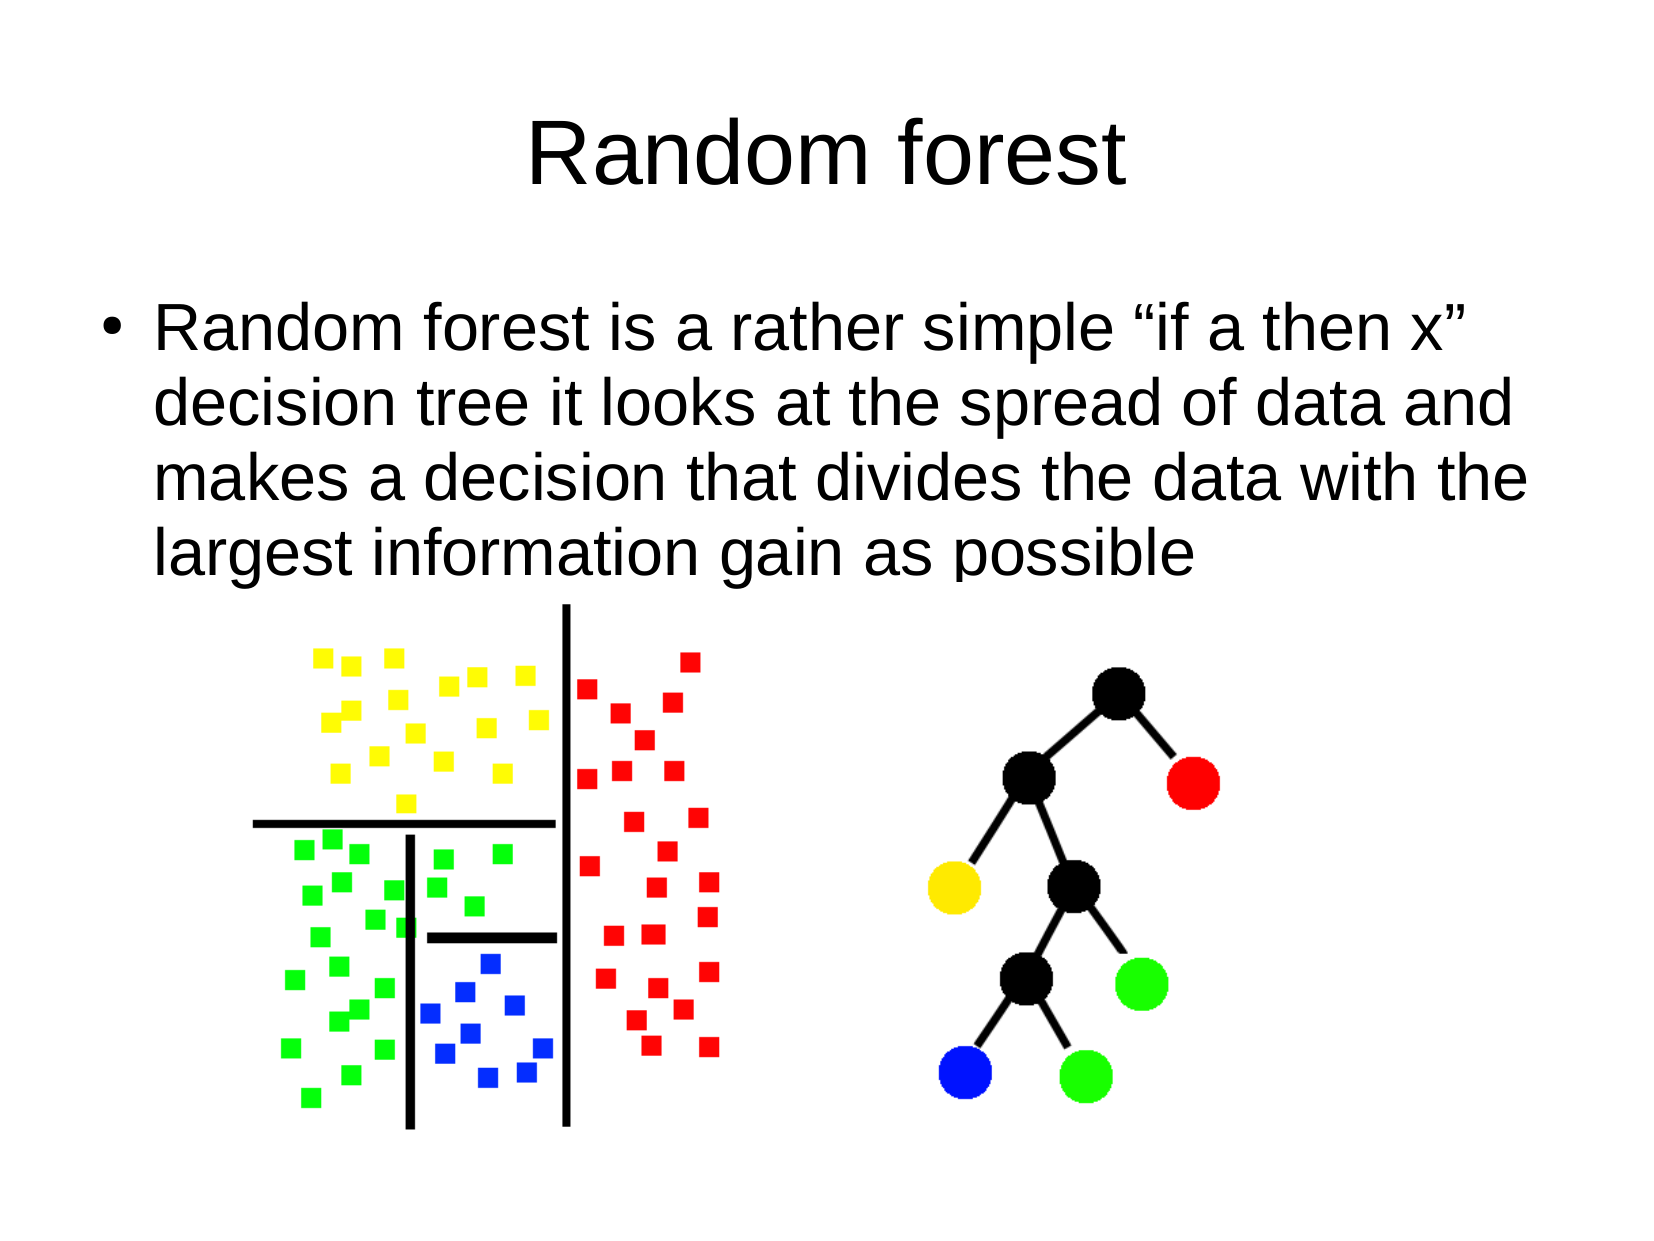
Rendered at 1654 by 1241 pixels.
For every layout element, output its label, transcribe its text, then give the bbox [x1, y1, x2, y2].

title Random forest [82, 49, 1571, 257]
list Random forest is a rather simple “if a then x” decision tree it looks at the spread of data and makes a decision that divides the data with the largest information gain as possible [82, 290, 1571, 1010]
picture [245, 599, 781, 1135]
picture [840, 582, 1383, 1126]
